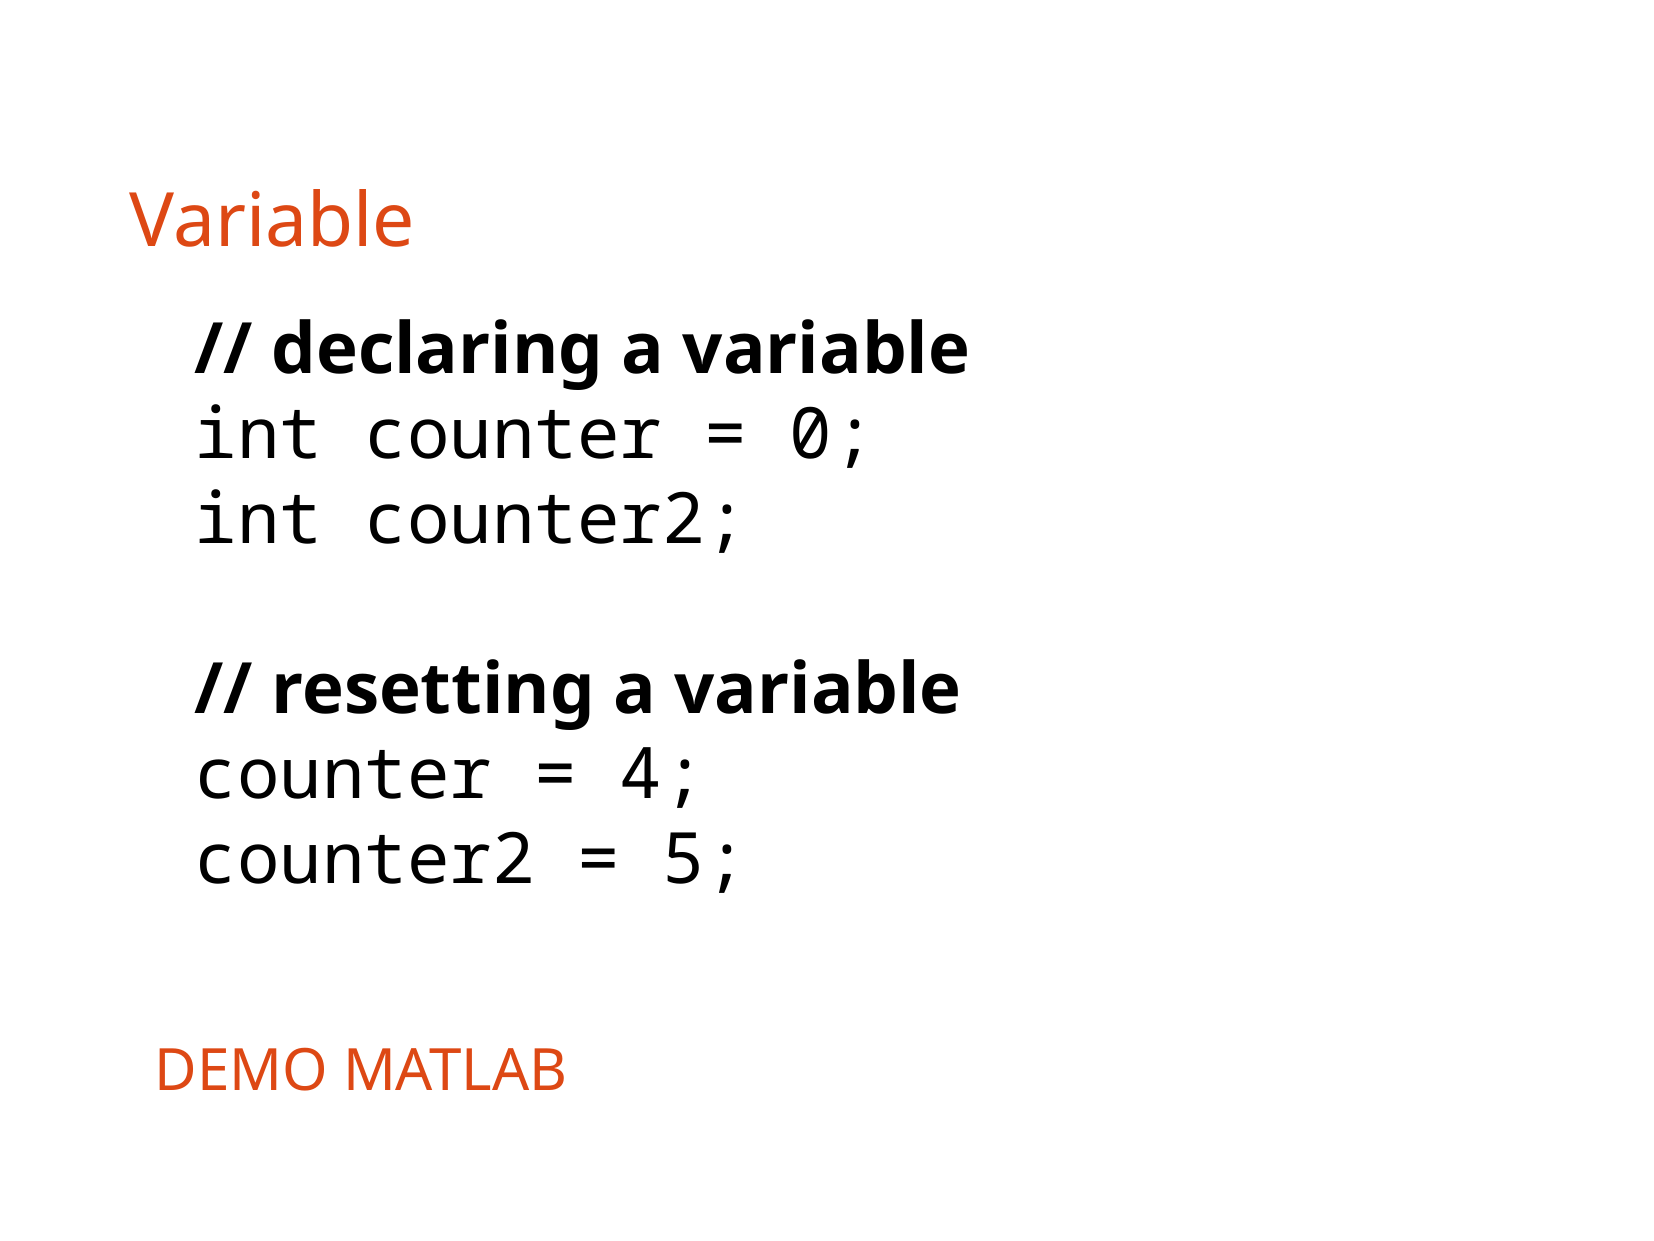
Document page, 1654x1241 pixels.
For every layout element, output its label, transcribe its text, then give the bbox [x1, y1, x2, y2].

title Variable [129, 153, 1518, 281]
text_box DEMO MATLAB [139, 1020, 604, 1102]
text_box // declaring a variable int counter = 0; int counter2; // resetting a variable counter = 4; counter2 = 5; [186, 294, 999, 906]
